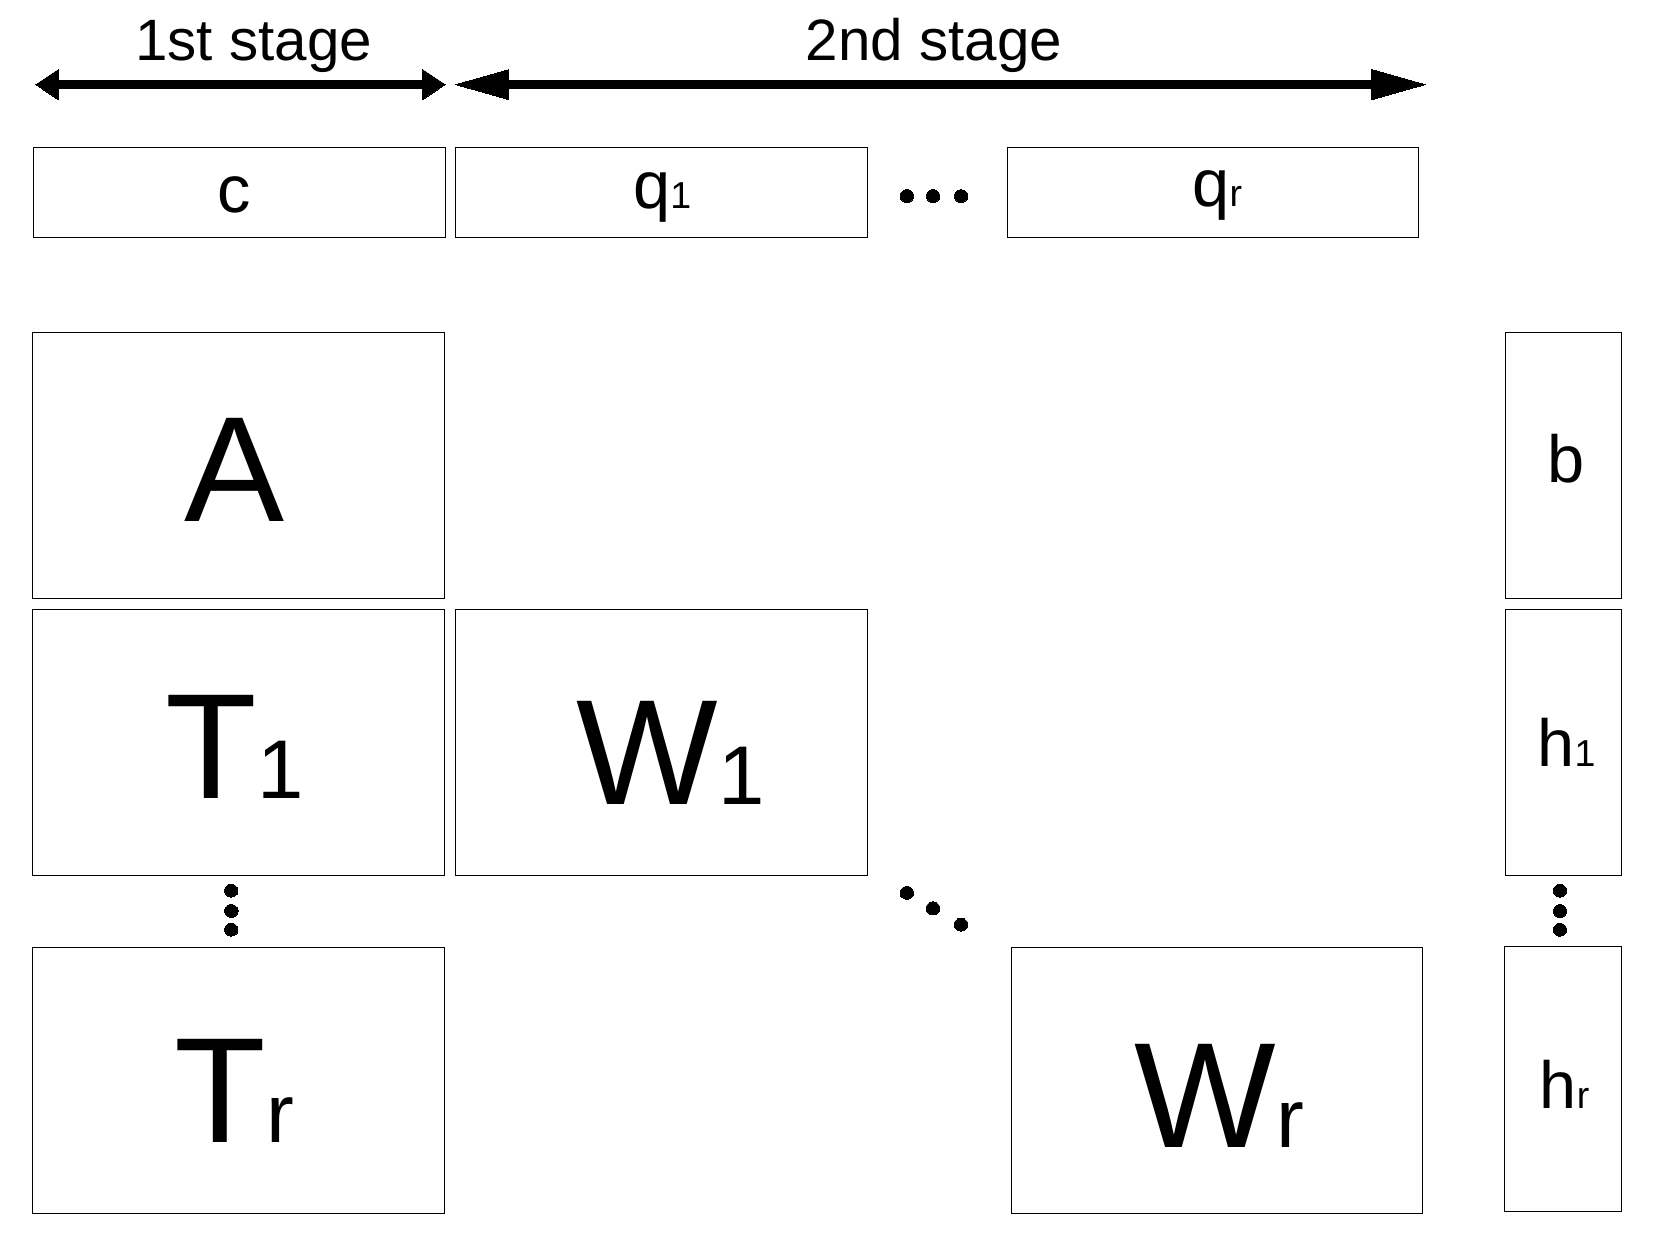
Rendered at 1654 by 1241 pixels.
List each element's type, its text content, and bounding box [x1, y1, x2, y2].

text_box h1 [1463, 698, 1654, 860]
text_box q1 [559, 140, 766, 302]
text_box [1553, 904, 1567, 918]
text_box [224, 923, 238, 937]
text_box [224, 904, 239, 918]
text_box Wr [1116, 1004, 1323, 1187]
text_box [900, 886, 914, 900]
text_box [1553, 884, 1567, 898]
text_box b [1463, 414, 1654, 576]
text_box T1 [131, 655, 338, 839]
text_box [421, 69, 446, 100]
text_box 2nd stage [767, 0, 1101, 106]
text_box c [131, 144, 338, 306]
text_box 1st stage [87, 0, 421, 106]
text_box Tr [131, 998, 338, 1182]
text_box [1101, 69, 1426, 100]
text_box W1 [543, 661, 799, 938]
text_box hr [1461, 1040, 1654, 1202]
text_box [954, 918, 968, 932]
text_box qr [1114, 138, 1321, 300]
text_box [224, 884, 238, 898]
text_box [926, 189, 940, 203]
text_box [900, 189, 914, 203]
text_box A [131, 378, 338, 561]
text_box [926, 901, 940, 915]
text_box [35, 69, 87, 100]
text_box [1553, 923, 1567, 937]
text_box [954, 189, 968, 203]
text_box [455, 69, 767, 100]
